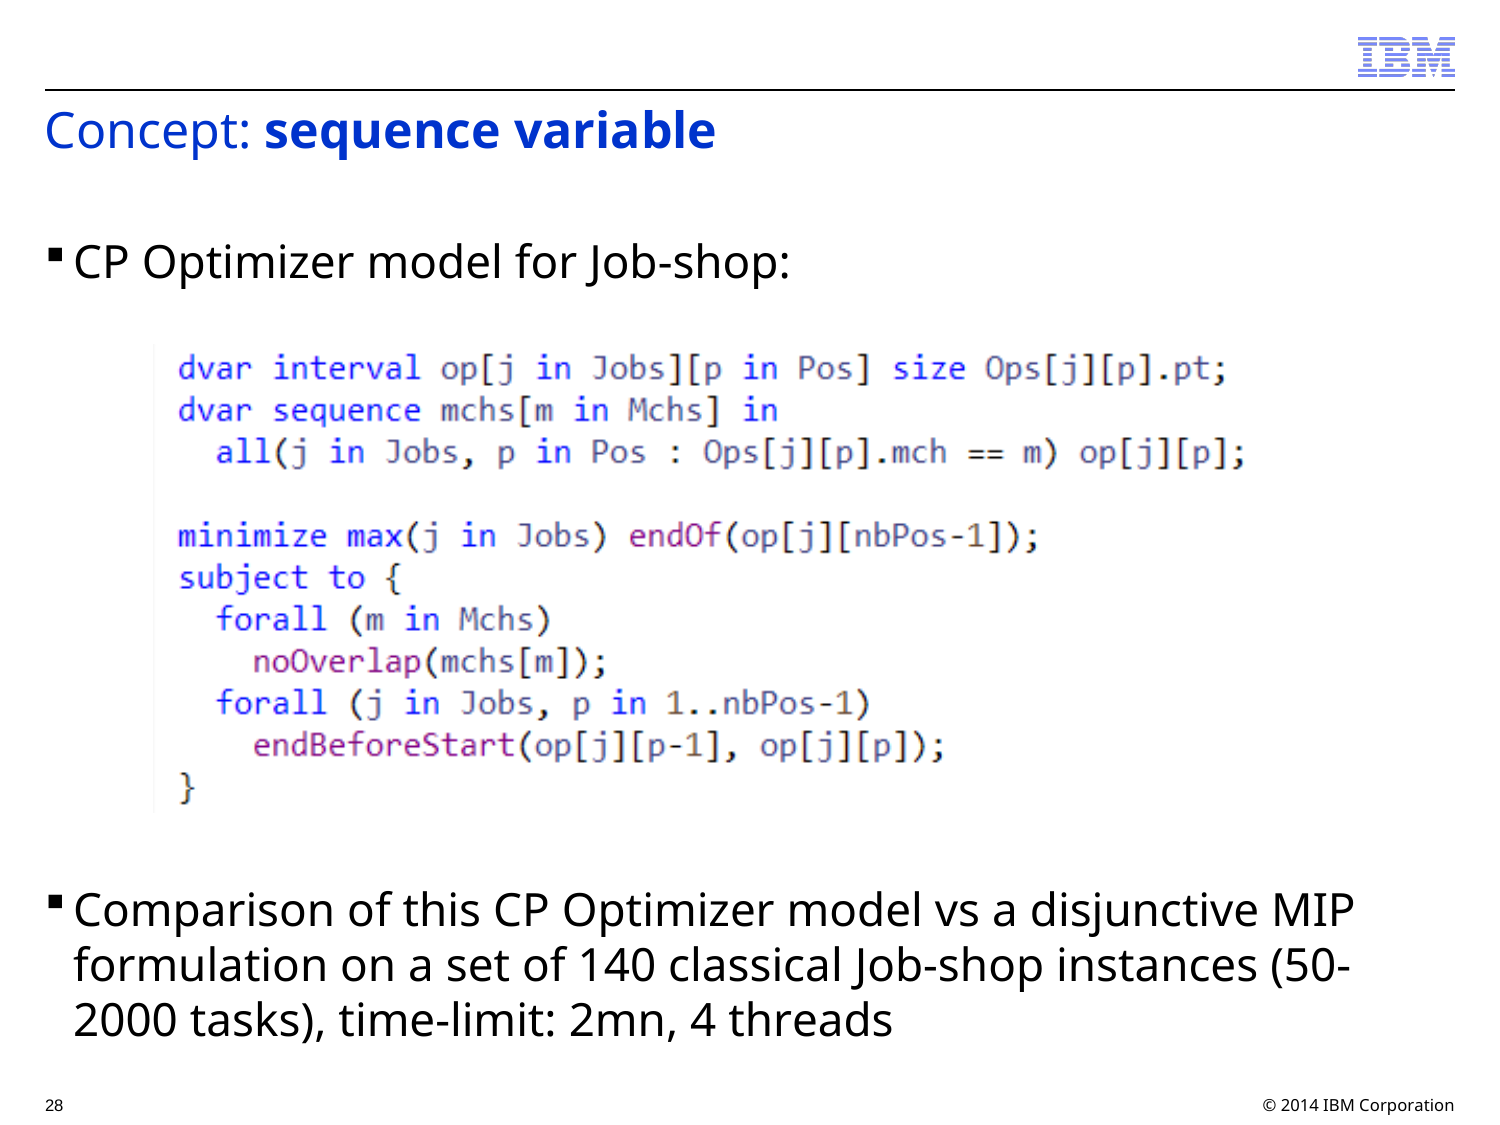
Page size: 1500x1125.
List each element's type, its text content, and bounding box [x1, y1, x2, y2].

picture [153, 344, 1276, 814]
picture [1358, 37, 1455, 77]
title Concept: sequence variable [29, 97, 1500, 203]
list CP Optimizer model for Job-shop: Comparison of this CP Optimizer model vs a disjunctive MIP formulation on a set of 140 classical Job-shop instances (50-2000 tasks), time-limit: 2mn, 4 threads [29, 224, 1426, 1054]
